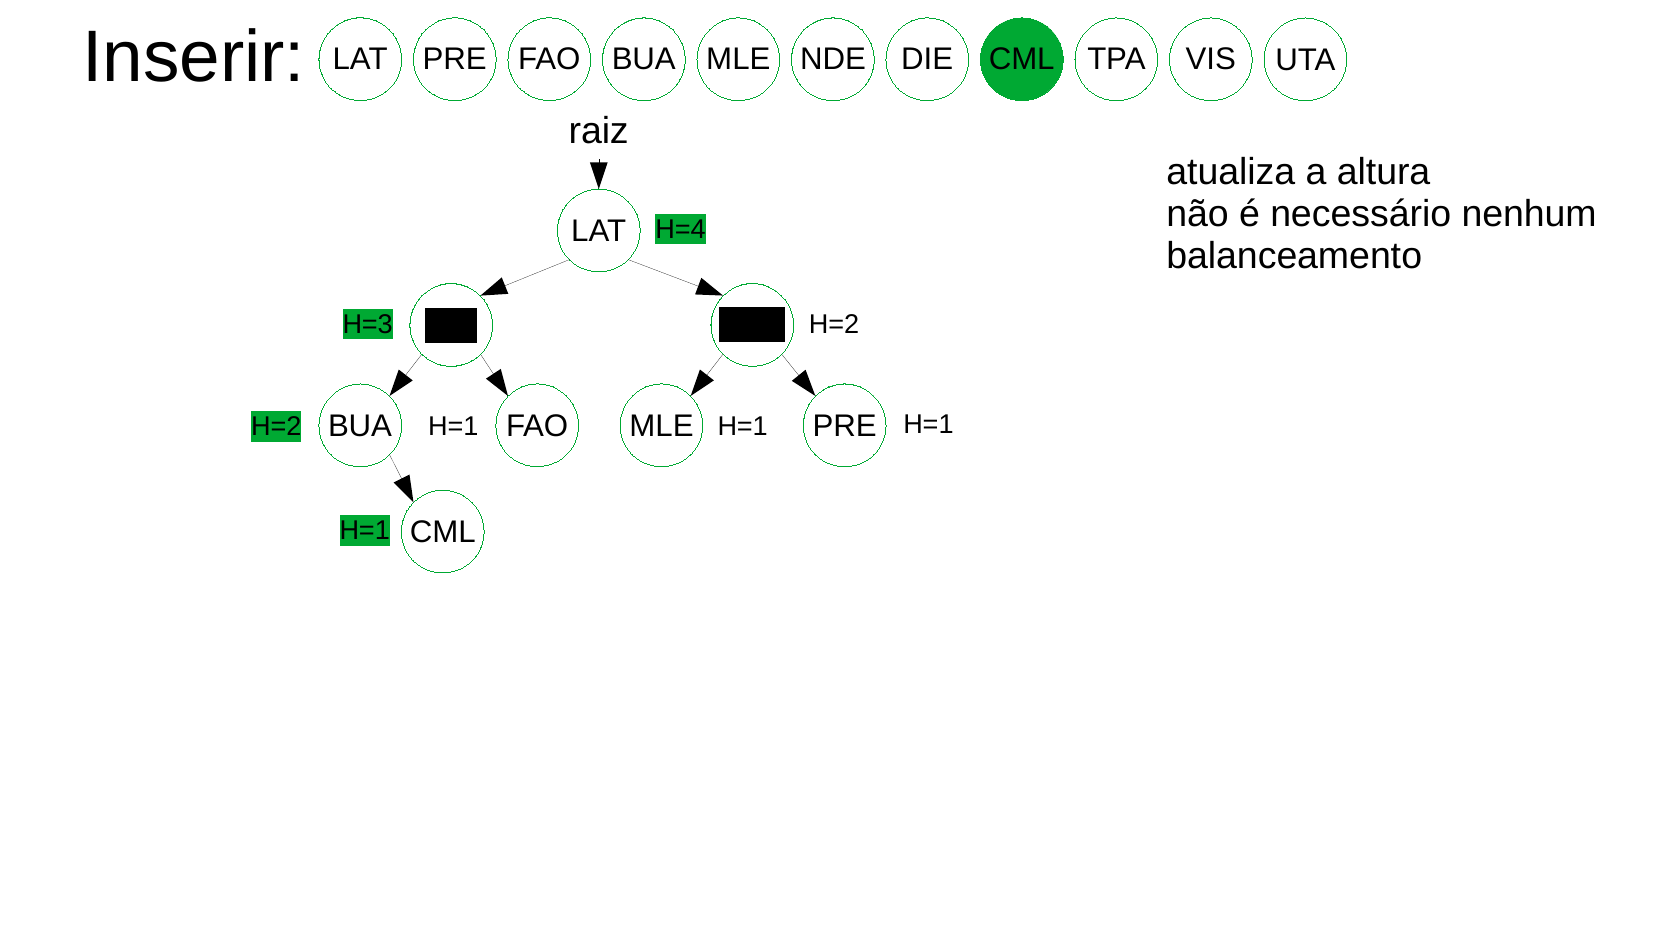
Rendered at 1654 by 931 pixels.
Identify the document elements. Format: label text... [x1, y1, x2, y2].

title Inserir: [82, 0, 319, 134]
text_box NDE [711, 283, 794, 367]
text_box H=3 [327, 301, 408, 347]
text_box PRE [803, 383, 887, 467]
text_box DIE [409, 283, 493, 367]
text_box CML [980, 17, 1064, 101]
text_box LAT [318, 17, 402, 101]
text_box FAO [507, 17, 591, 101]
text_box MLE [696, 17, 780, 101]
text_box BUA [602, 17, 686, 101]
text_box FAO [495, 383, 579, 467]
text_box LAT [557, 189, 640, 272]
text_box H=1 [702, 403, 783, 449]
text_box BUA [318, 383, 402, 467]
text_box raiz [553, 102, 644, 160]
text_box UTA [1264, 17, 1347, 101]
text_box NDE [791, 17, 875, 101]
text_box DIE [885, 17, 969, 101]
text_box H=2 [794, 301, 875, 347]
text_box TPA [1074, 17, 1158, 101]
text_box VIS [1169, 17, 1253, 101]
text_box CML [405, 490, 485, 573]
text_box H=1 [888, 401, 969, 447]
text_box H=4 [640, 206, 721, 252]
text_box H=1 [324, 507, 405, 553]
text_box atualiza a altura não é necessário nenhum balanceamento [1151, 142, 1612, 284]
text_box H=2 [236, 403, 317, 449]
text_box PRE [413, 17, 497, 101]
text_box MLE [620, 383, 702, 467]
text_box H=1 [413, 403, 494, 449]
